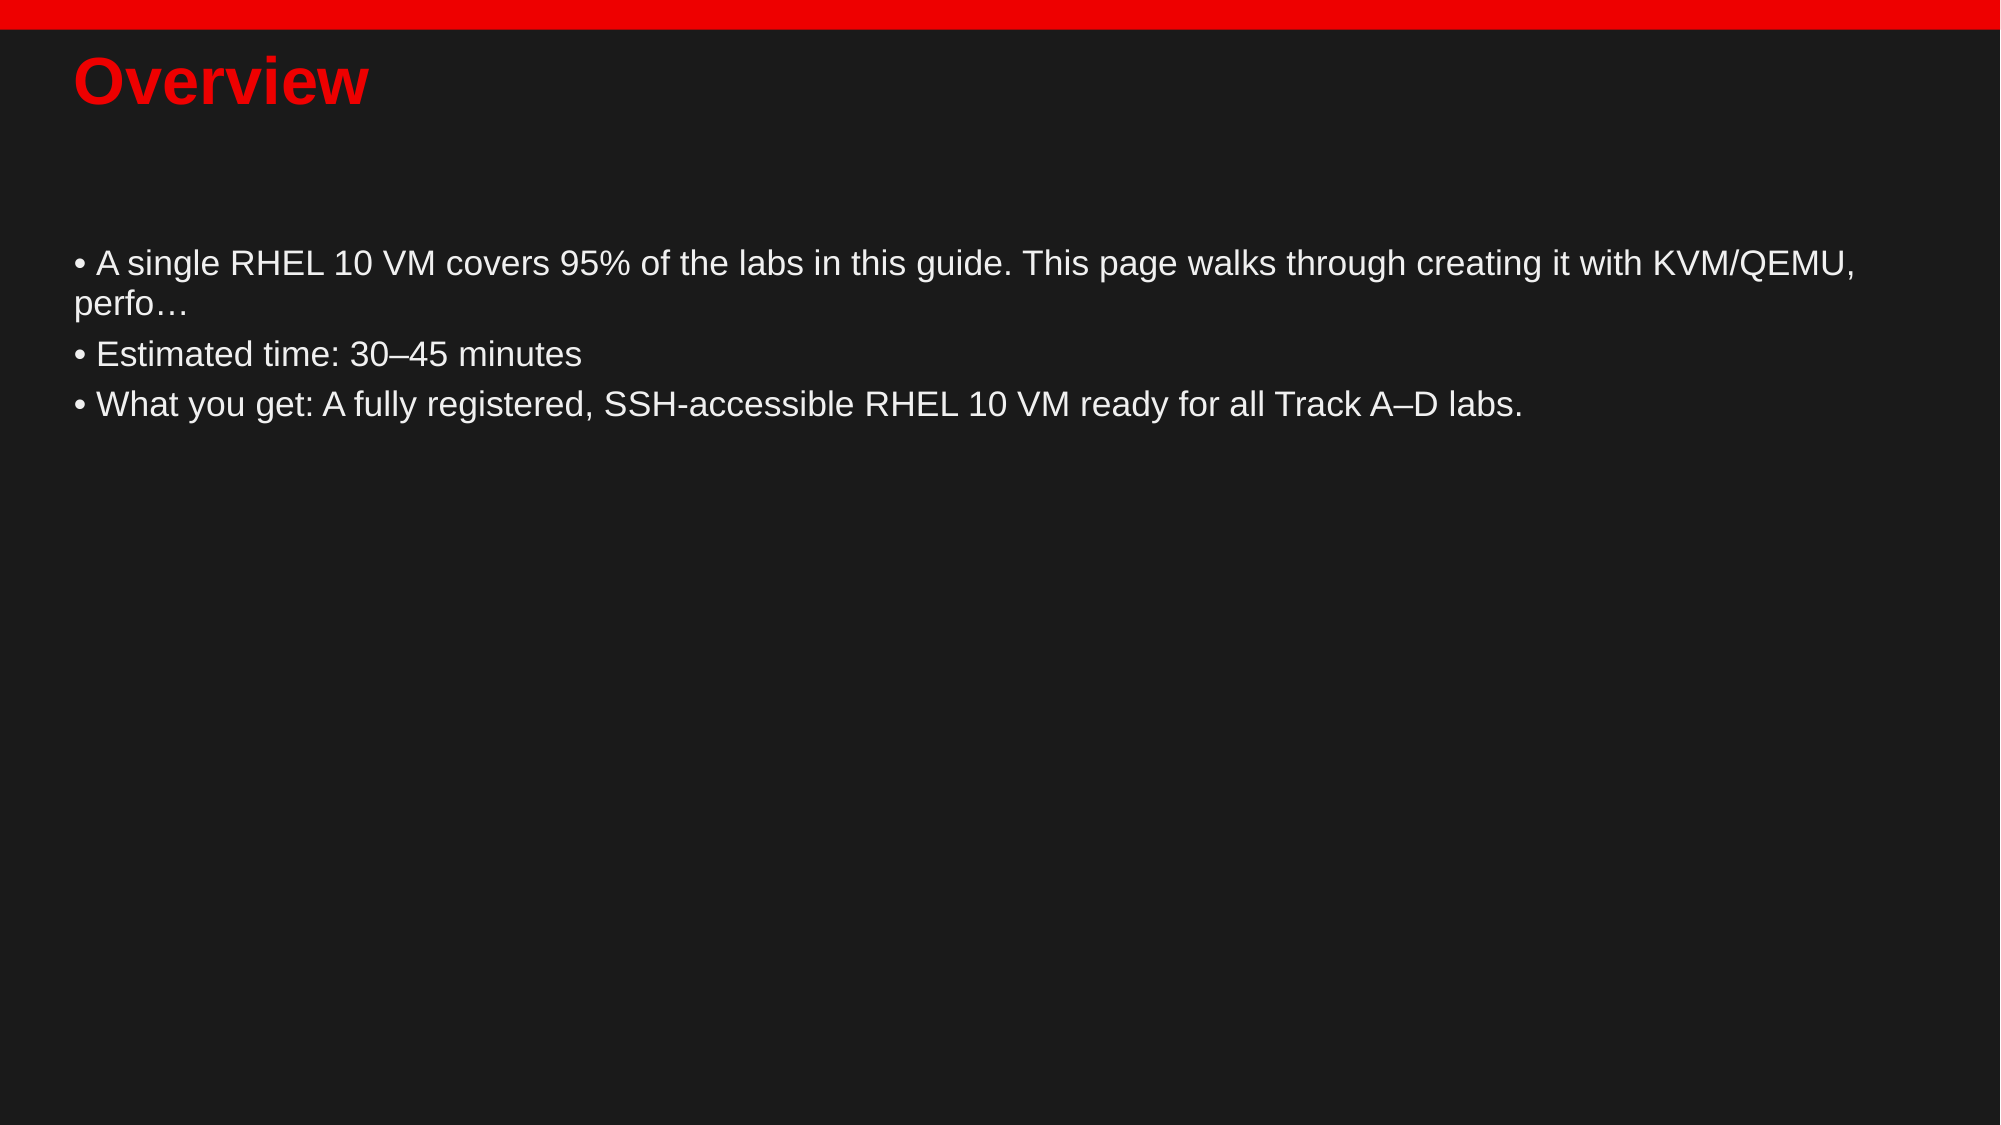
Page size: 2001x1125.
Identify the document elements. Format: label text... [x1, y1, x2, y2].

text_box [0, 0, 2001, 30]
text_box Overview [59, 36, 1942, 208]
text_box • A single RHEL 10 VM covers 95% of the labs in this guide. This page walks through creating it with KVM/QEMU, perfo… • Estimated time: 30–45 minutes • What you get: A fully registered, SSH-accessible RHEL 10 VM ready for all Track A–D labs. [59, 236, 1942, 1037]
